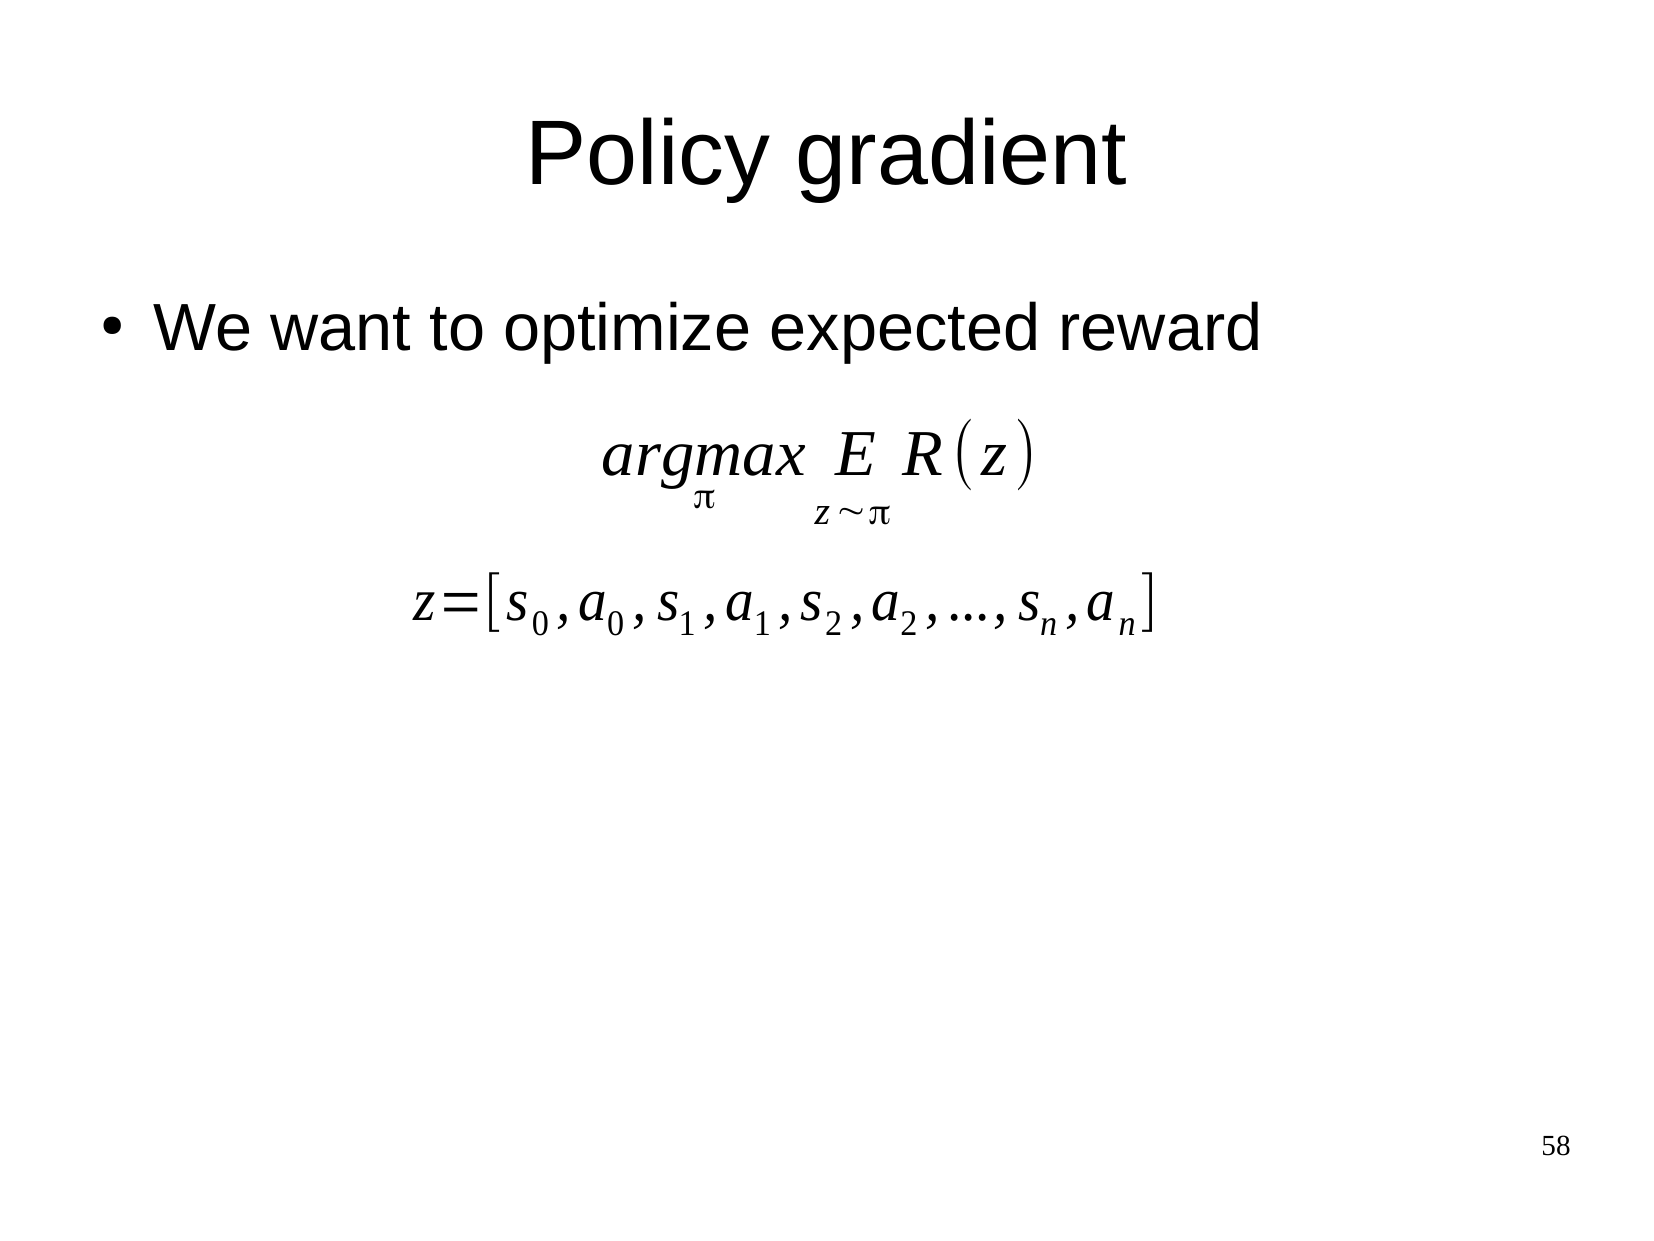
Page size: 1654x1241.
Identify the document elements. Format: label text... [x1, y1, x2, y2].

list We want to optimize expected reward [82, 290, 1571, 1010]
title Policy gradient [82, 49, 1571, 257]
chart [585, 414, 1052, 533]
chart [395, 567, 1170, 644]
